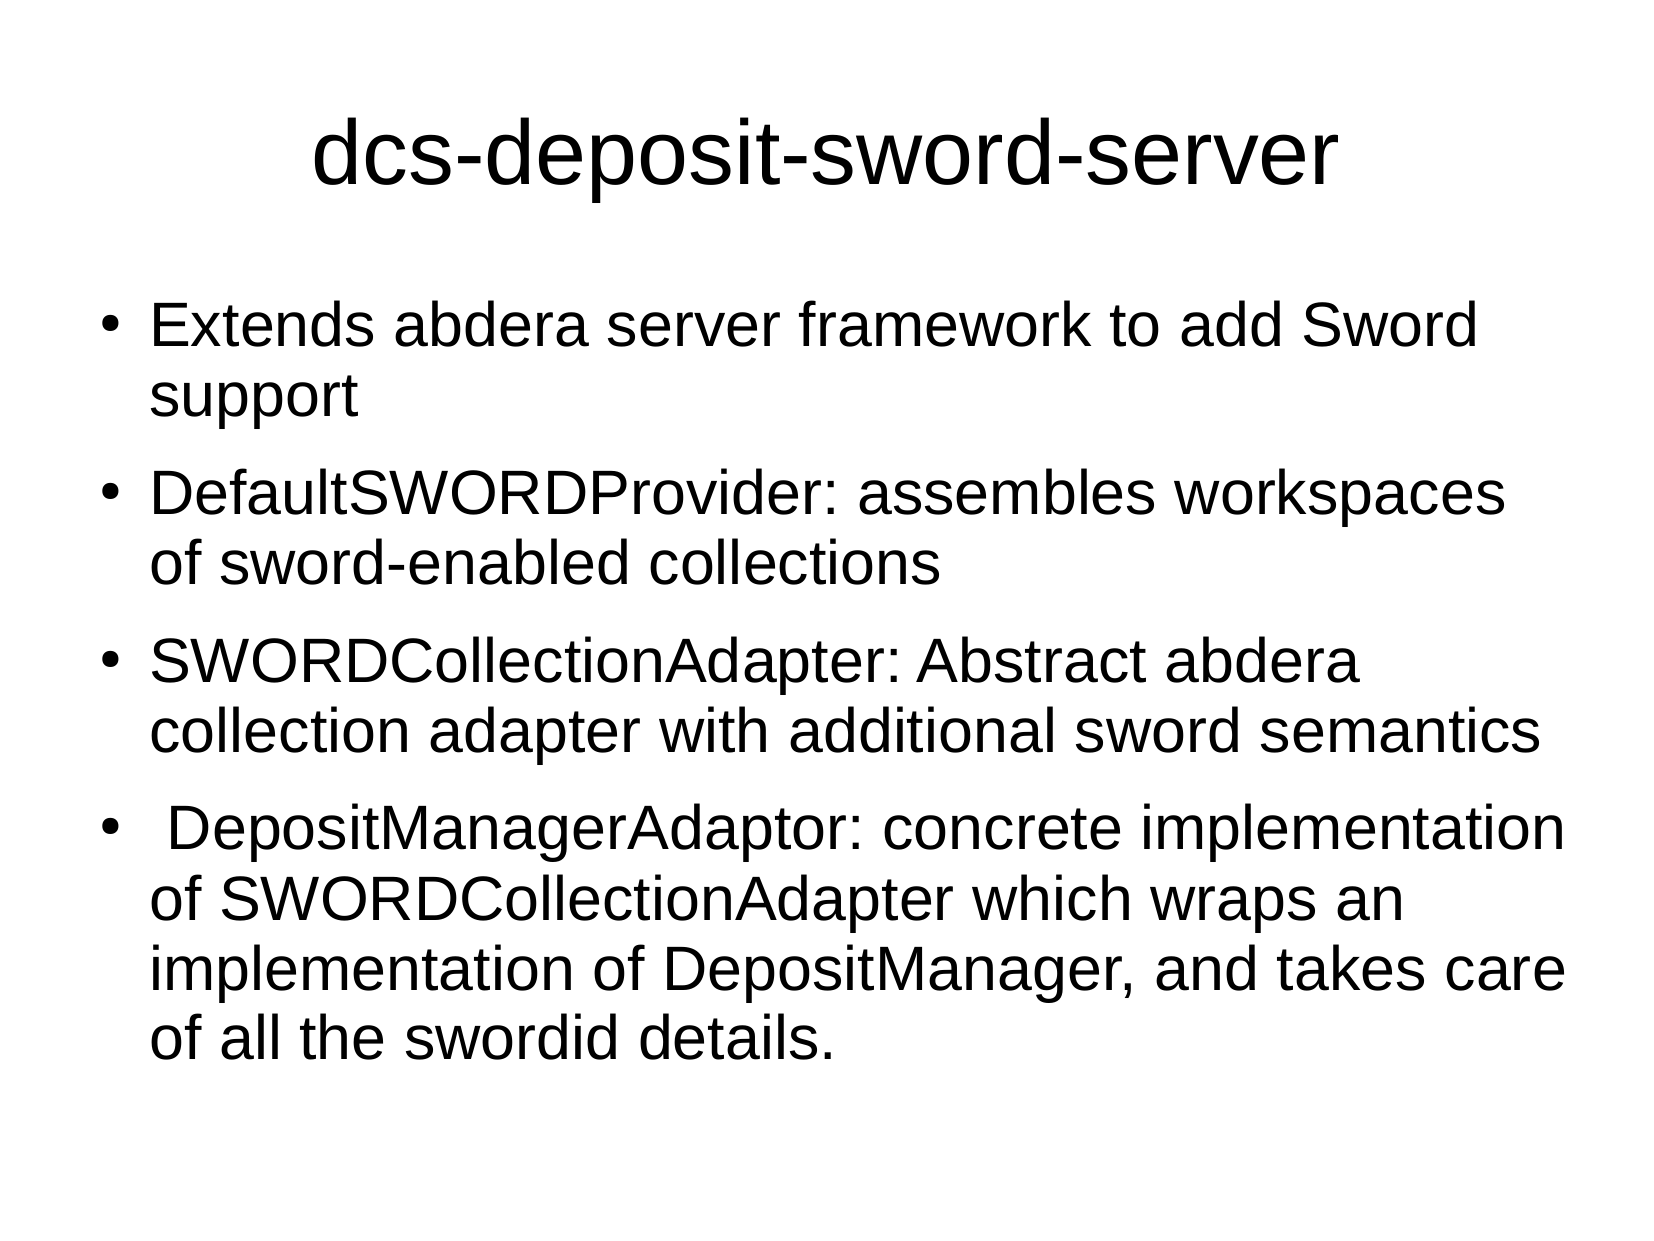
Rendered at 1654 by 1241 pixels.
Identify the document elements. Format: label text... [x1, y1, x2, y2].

list Extends abdera server framework to add Sword support DefaultSWORDProvider: assembles workspaces of sword-enabled collections SWORDCollectionAdapter: Abstract abdera collection adapter with additional sword semantics DepositManagerAdaptor: concrete implementation of SWORDCollectionAdapter which wraps an implementation of DepositManager, and takes care of all the swordid details. [82, 290, 1571, 1109]
title dcs-deposit-sword-server [82, 56, 1571, 250]
